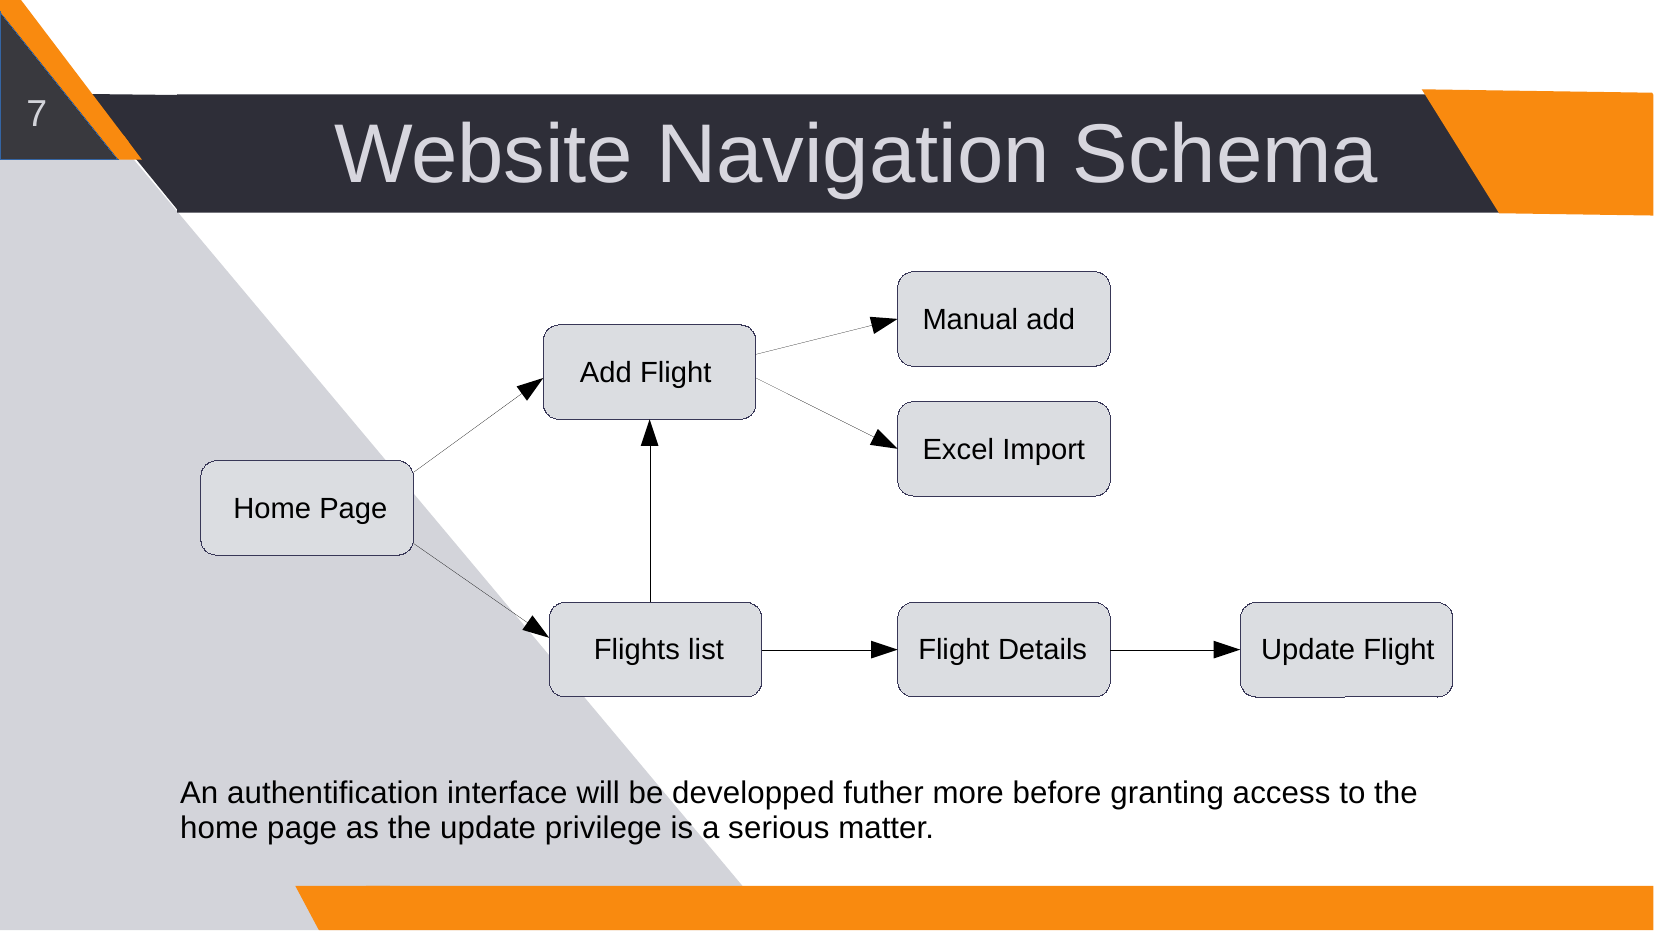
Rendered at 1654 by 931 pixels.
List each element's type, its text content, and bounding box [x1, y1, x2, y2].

text_box Website Navigation Schema [177, 94, 1498, 213]
text_box Update Flight [1246, 625, 1450, 674]
text_box [1240, 602, 1453, 698]
text_box Flights list [579, 625, 740, 674]
text_box Manual add [907, 295, 1091, 343]
text_box [1421, 89, 1654, 216]
text_box [0, 0, 1654, 931]
text_box 7 [11, 84, 48, 142]
text_box [543, 324, 756, 420]
text_box Add Flight [565, 348, 727, 397]
text_box Flight Details [903, 625, 1103, 674]
text_box [897, 602, 1111, 697]
text_box An authentification interface will be developped futher more before granting access to the home page as the update privilege is a serious matter. [165, 767, 1441, 852]
text_box Excel Import [907, 425, 1101, 473]
text_box [897, 401, 1111, 497]
text_box [897, 271, 1111, 367]
text_box Home Page [218, 484, 403, 532]
